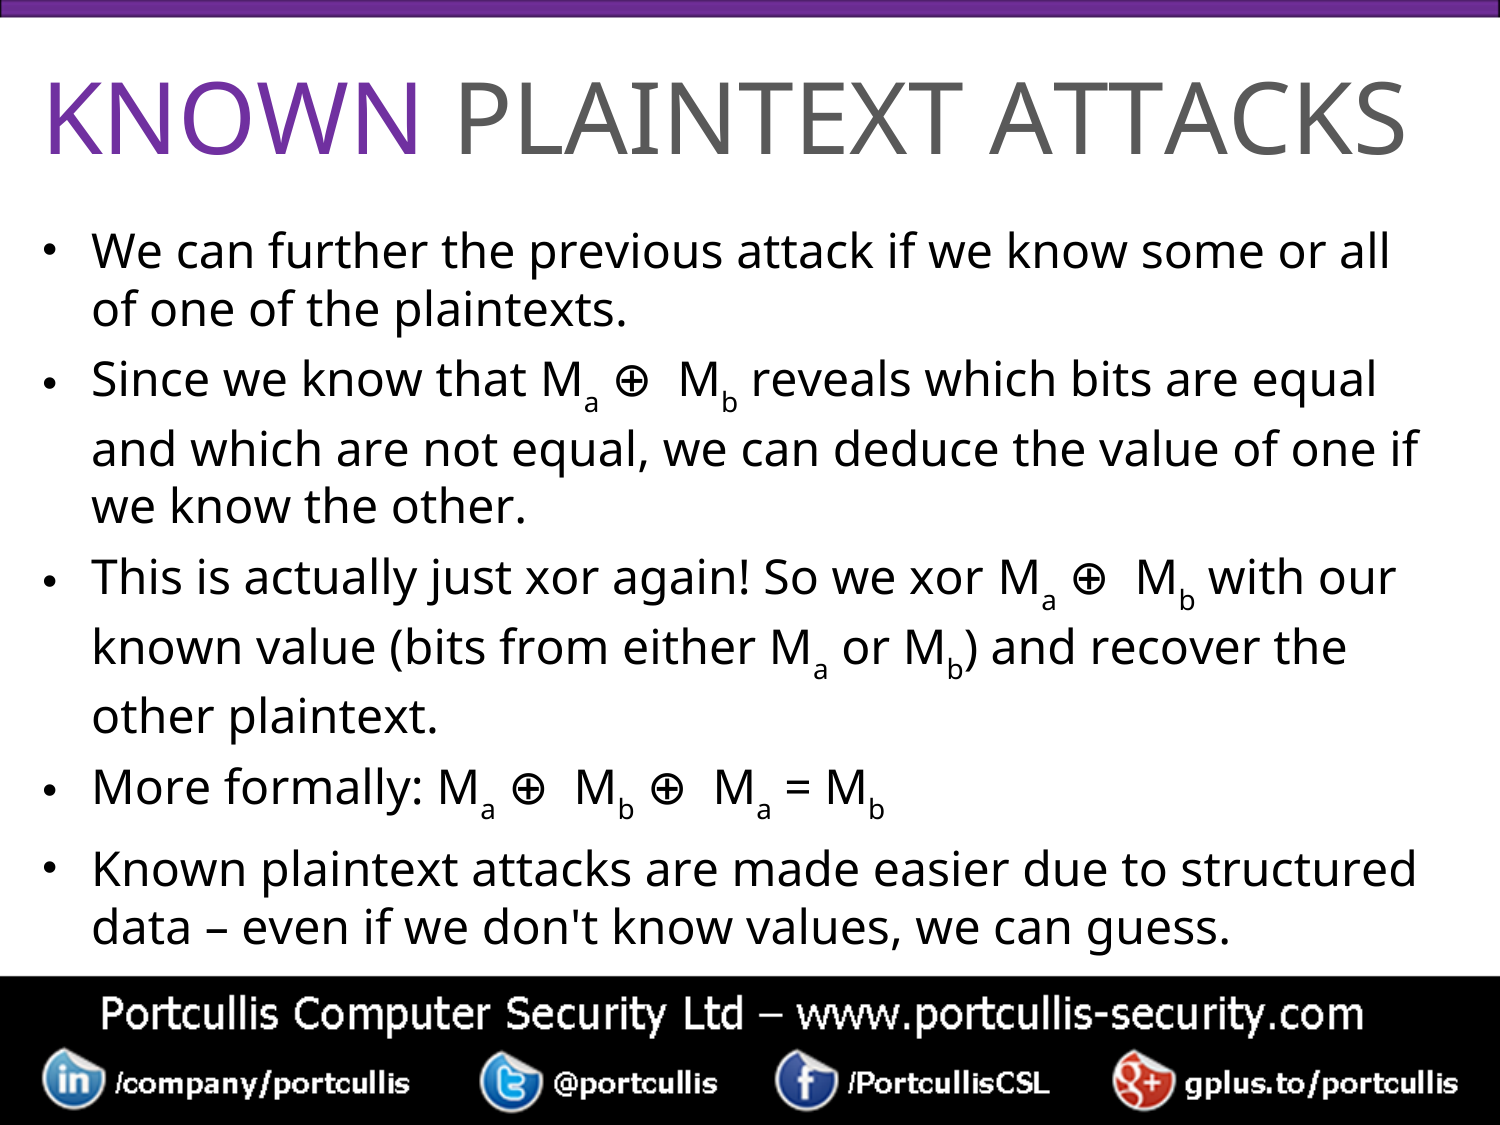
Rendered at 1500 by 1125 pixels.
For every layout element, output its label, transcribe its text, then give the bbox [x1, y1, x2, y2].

title KNOWN PLAINTEXT ATTACKS [41, 42, 1434, 202]
picture [0, 0, 1500, 1125]
list We can further the previous attack if we know some or all of one of the plaintexts. Since we know that Ma ⊕ Mb reveals which bits are equal and which are not equal, we can deduce the value of one if we know the other. This is actually just xor again! So we xor Ma ⊕ Mb with our known value (bits from either Ma or Mb) and recover the other plaintext. More formally: Ma ⊕ Mb ⊕ Ma = Mb Known plaintext attacks are made easier due to structured data – even if we don't know values, we can guess. [41, 219, 1428, 965]
